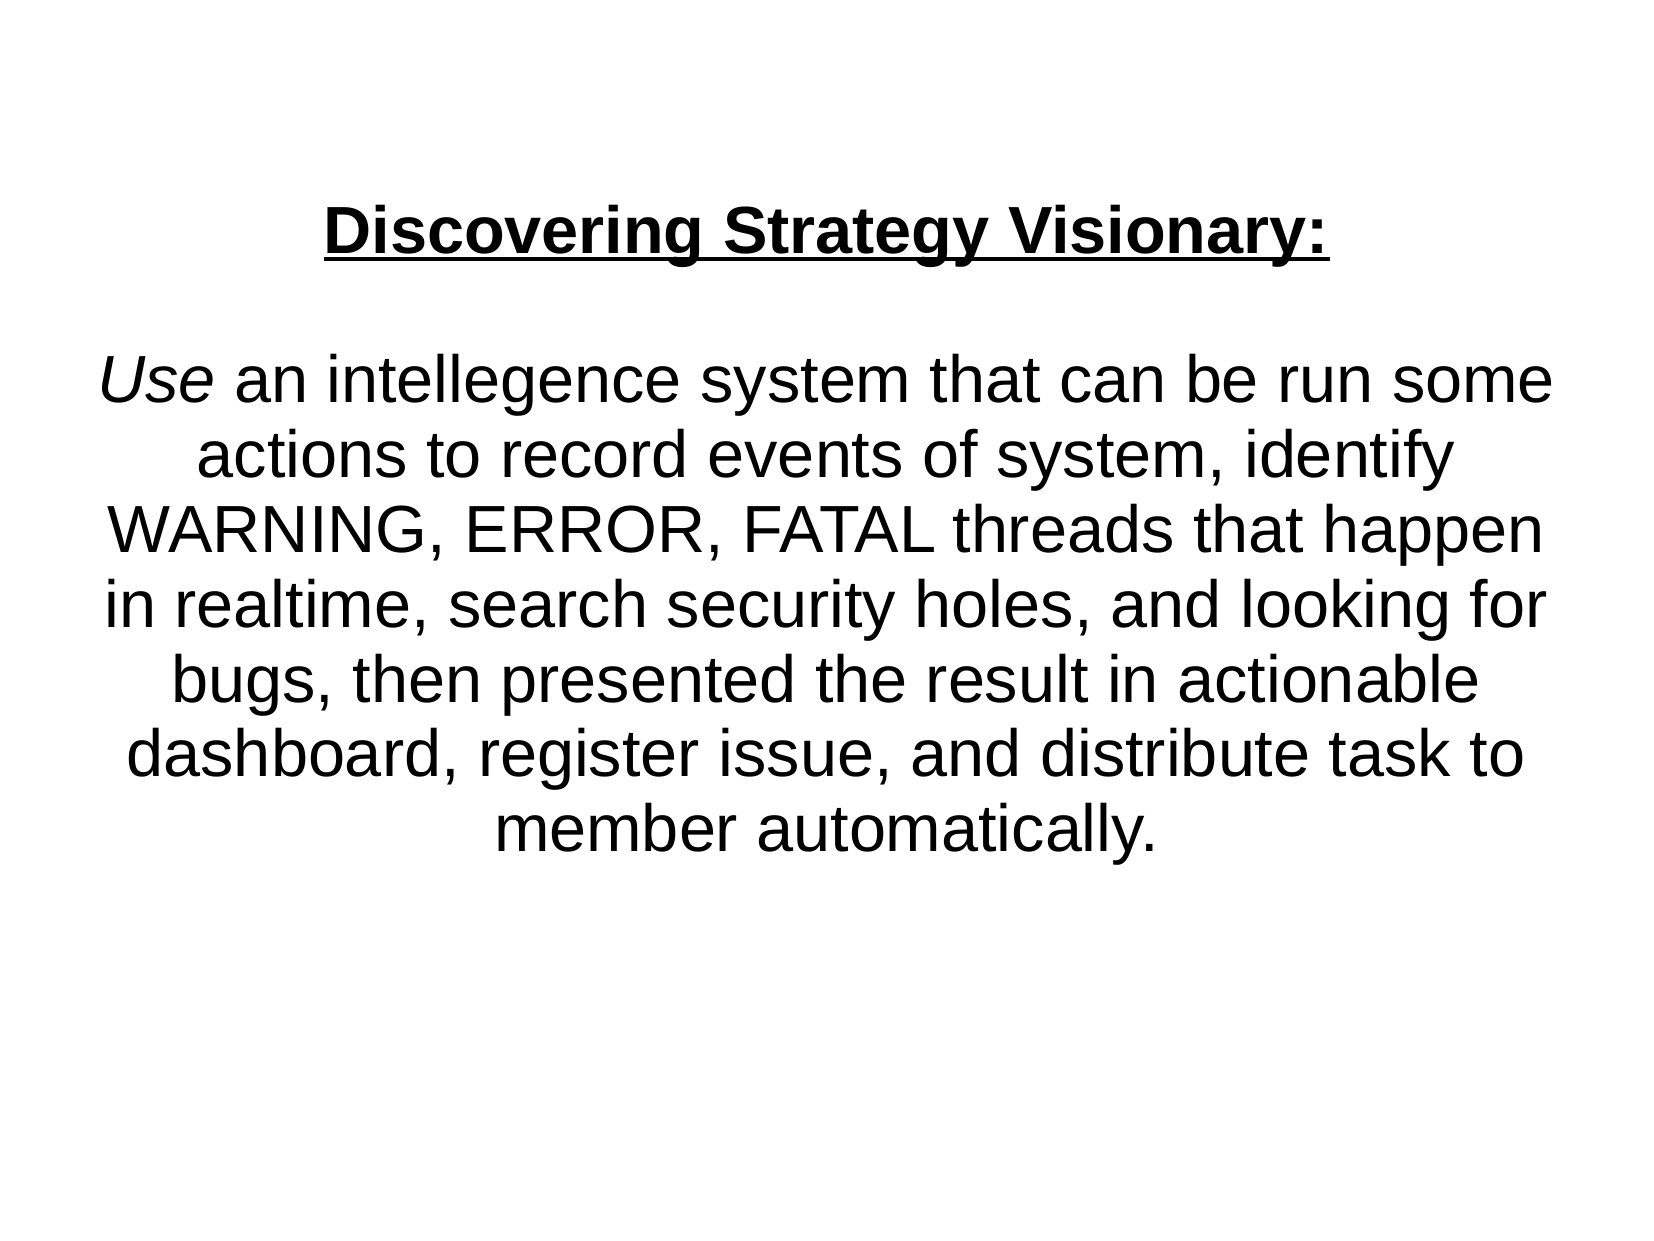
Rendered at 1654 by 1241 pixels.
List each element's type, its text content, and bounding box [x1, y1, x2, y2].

subtitle Discovering Strategy Visionary: Use an intellegence system that can be run some actions to record events of system, identify WARNING, ERROR, FATAL threads that happen in realtime, search security holes, and looking for bugs, then presented the result in actionable dashboard, register issue, and distribute task to member automatically. [82, 49, 1571, 1010]
